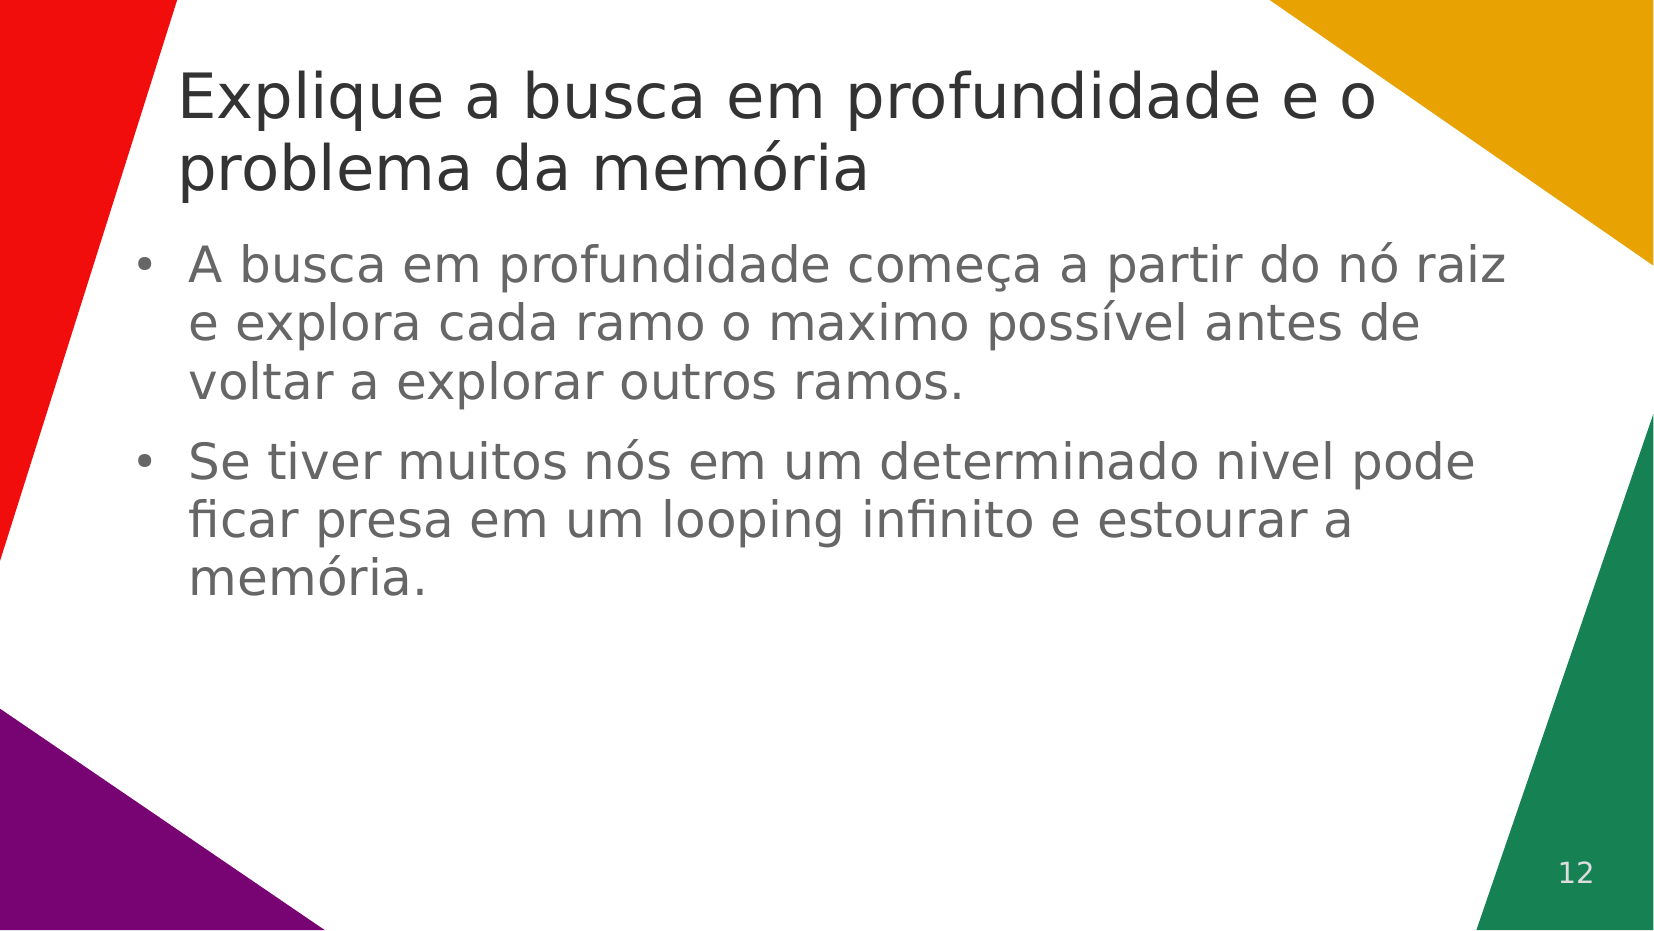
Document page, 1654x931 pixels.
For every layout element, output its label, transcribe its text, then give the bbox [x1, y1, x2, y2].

title Explique a busca em profundidade e o problema da memória [177, 59, 1536, 207]
list A busca em profundidade começa a partir do nó raiz e explora cada ramo o maximo possível antes de voltar a explorar outros ramos. Se tiver muitos nós em um determinado nivel pode ficar presa em um looping infinito e estourar a memória. [118, 236, 1536, 827]
